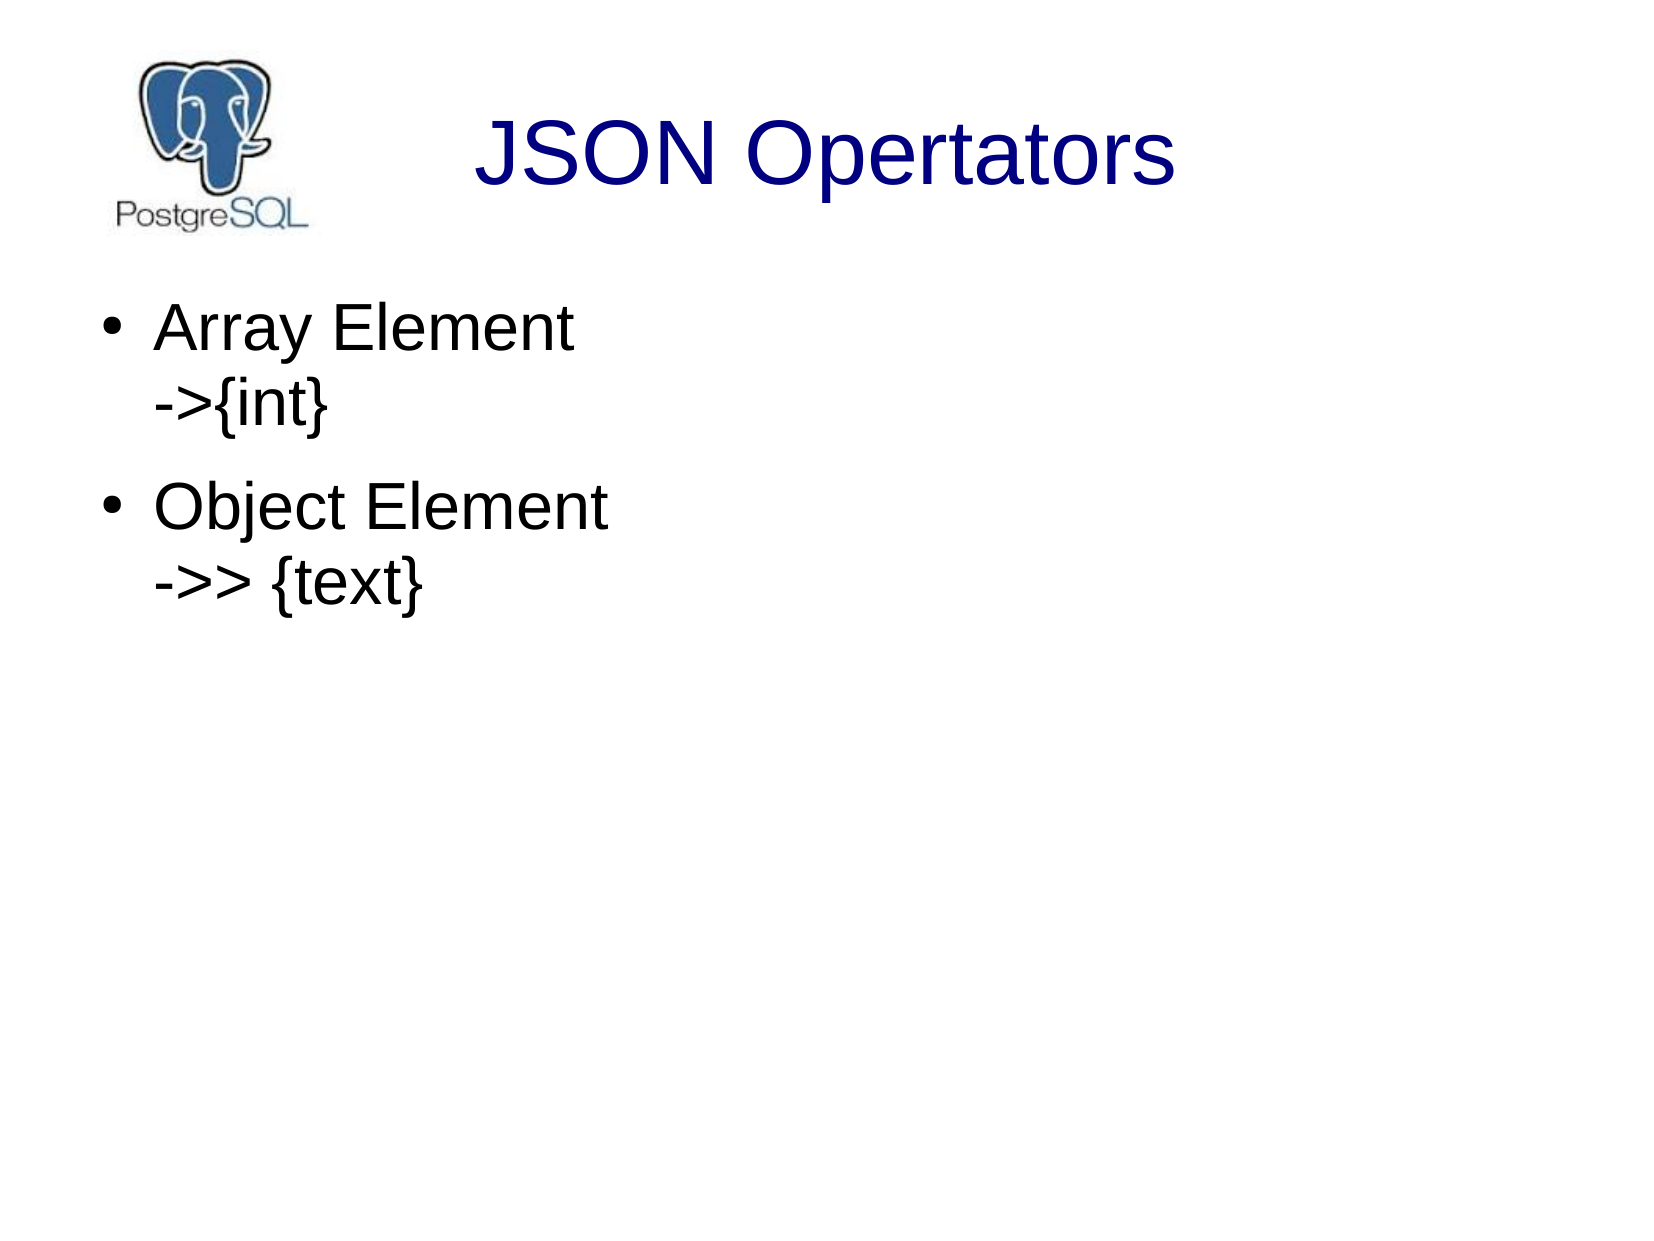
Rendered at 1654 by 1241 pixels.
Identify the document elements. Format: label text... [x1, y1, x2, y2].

title JSON Opertators [82, 49, 1571, 257]
picture [58, 50, 356, 237]
list Array Element ->{int} Object Element ->> {text} [82, 290, 1538, 1010]
